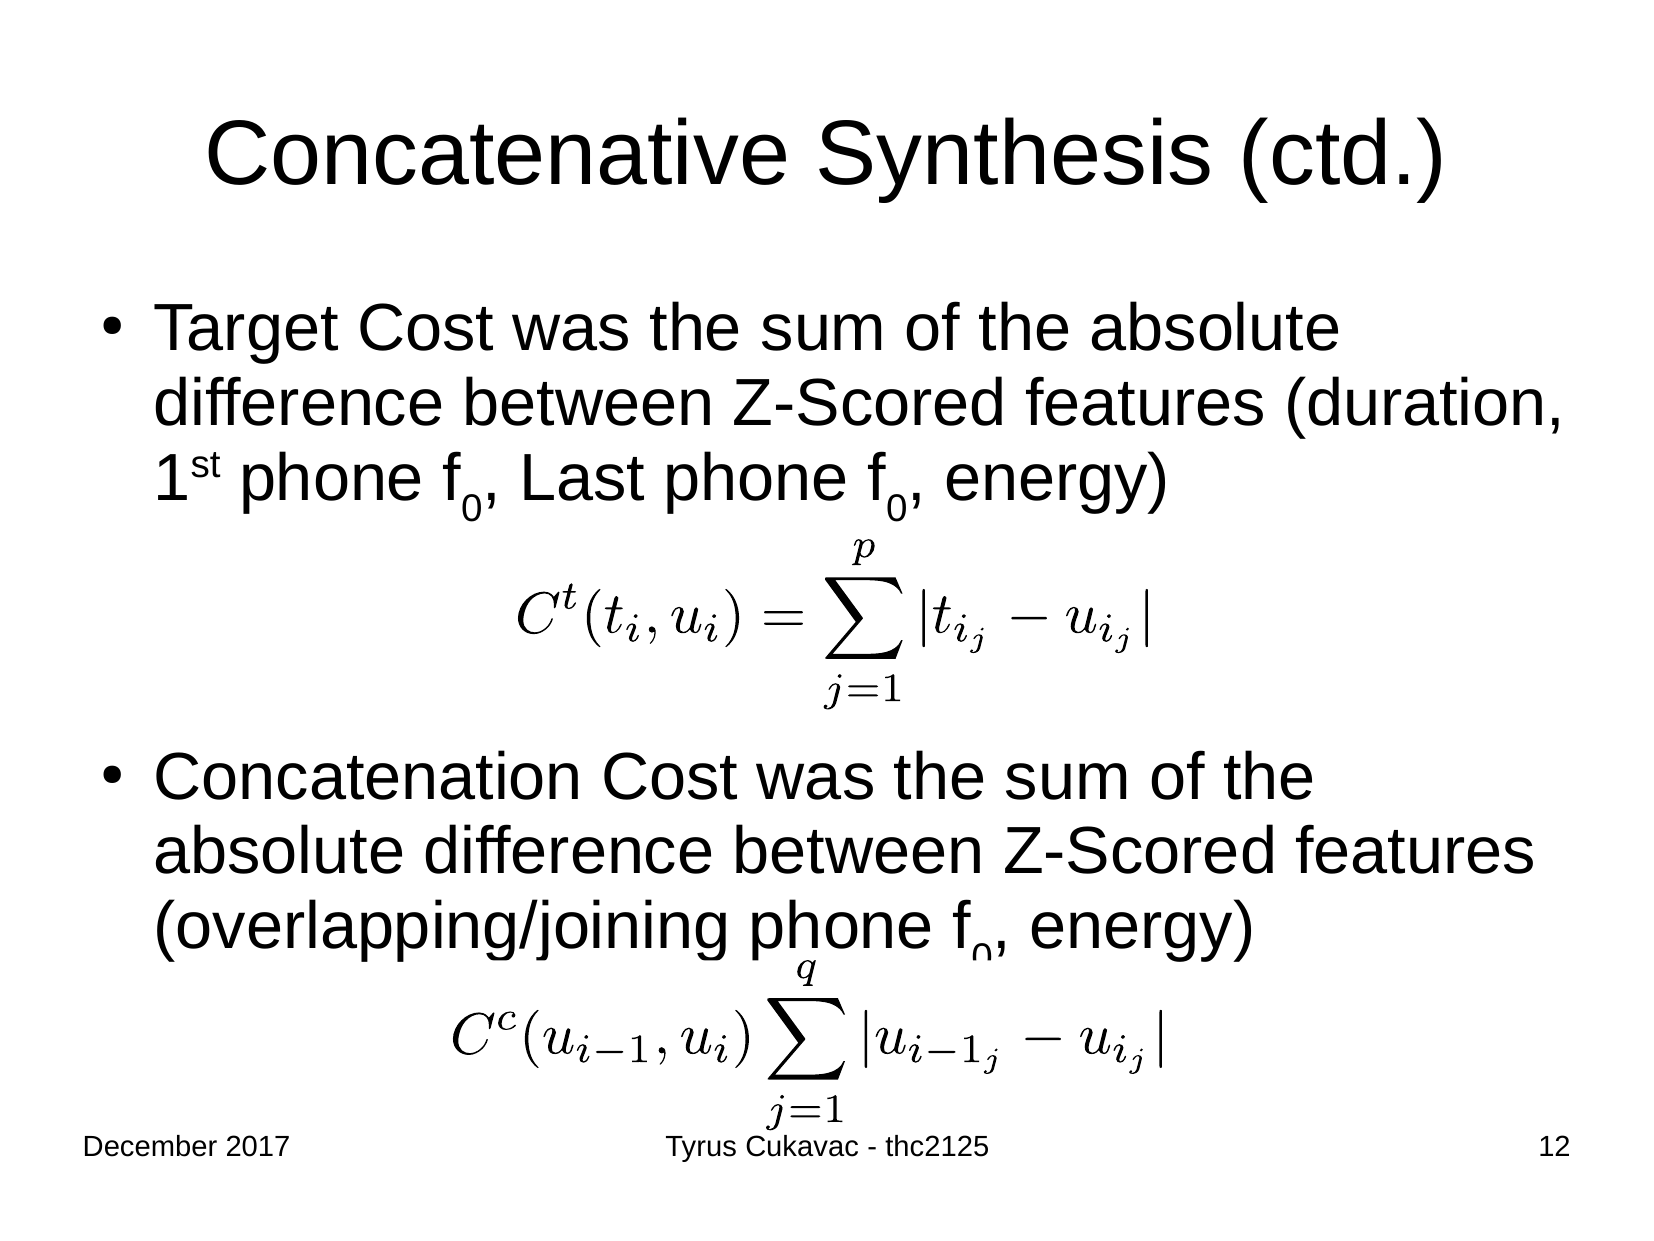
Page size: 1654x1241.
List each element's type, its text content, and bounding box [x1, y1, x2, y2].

text_box [450, 960, 1169, 1131]
list Target Cost was the sum of the absolute difference between Z-Scored features (duration, 1st phone f0, Last phone f0, energy) Concatenation Cost was the sum of the absolute difference between Z-Scored features (overlapping/joining phone f0, energy) [82, 290, 1571, 1010]
text_box [515, 539, 1155, 710]
title Concatenative Synthesis (ctd.) [82, 49, 1571, 257]
